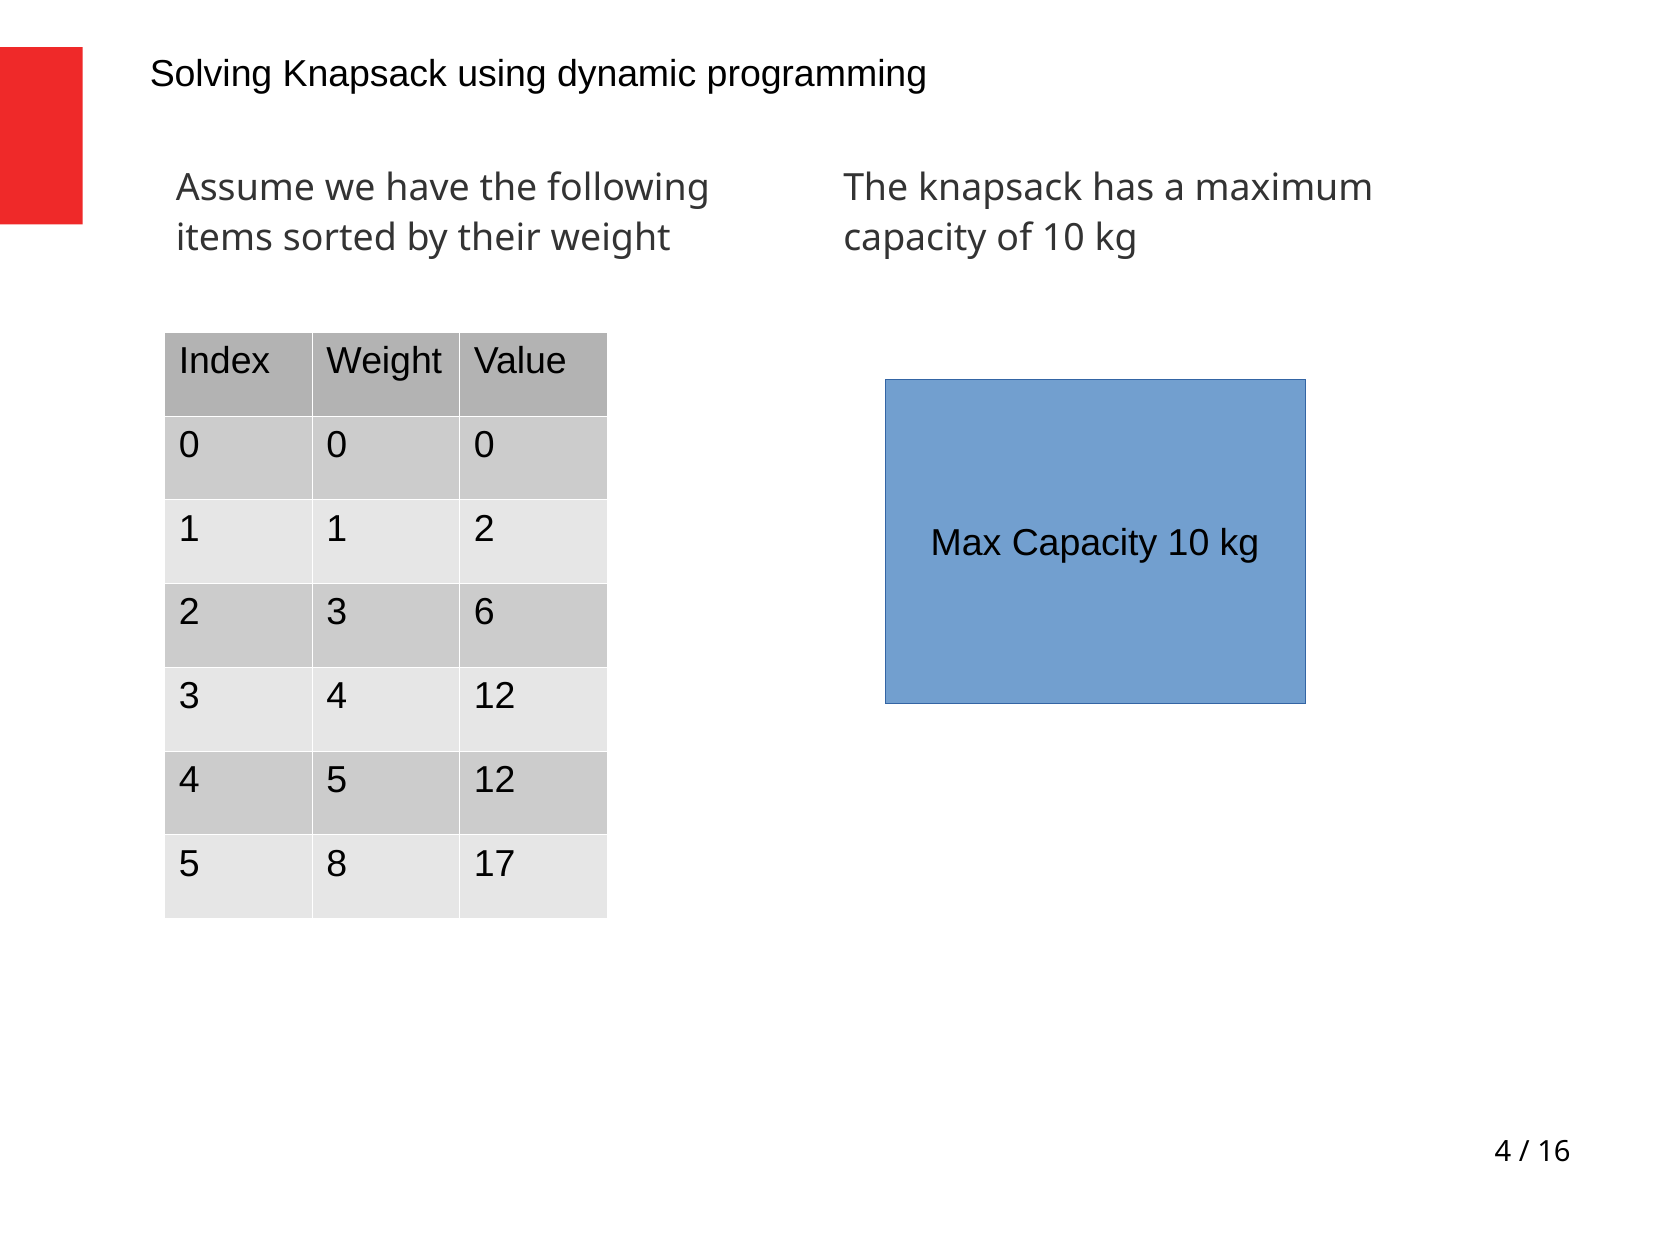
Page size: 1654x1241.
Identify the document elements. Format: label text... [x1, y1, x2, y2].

table_cell 3 [165, 668, 312, 751]
table_cell 3 [313, 584, 459, 667]
text_box Max Capacity 10 kg [885, 379, 1306, 704]
table_cell 0 [165, 417, 312, 499]
list Assume we have the following items sorted by their weight [105, 159, 767, 299]
table_cell 17 [460, 835, 607, 918]
table_cell 2 [165, 584, 312, 667]
table_cell 8 [313, 835, 459, 918]
table_cell 6 [460, 584, 607, 667]
text_box Solving Knapsack using dynamic programming [135, 45, 961, 102]
table_cell 4 [313, 668, 459, 751]
table_cell 0 [460, 417, 607, 499]
table_cell 1 [165, 500, 312, 583]
table_cell 4 [165, 752, 312, 834]
table_cell 12 [460, 668, 607, 751]
table_cell 12 [460, 752, 607, 834]
table_cell 5 [313, 752, 459, 834]
list The knapsack has a maximum capacity of 10 kg [772, 159, 1435, 299]
table_cell 0 [313, 417, 459, 499]
table_header Index [165, 333, 312, 416]
table_header Weight [313, 333, 459, 416]
table_cell 1 [313, 500, 459, 583]
table_header Value [460, 333, 607, 416]
table_cell 5 [165, 835, 312, 918]
table_cell 2 [460, 500, 607, 583]
